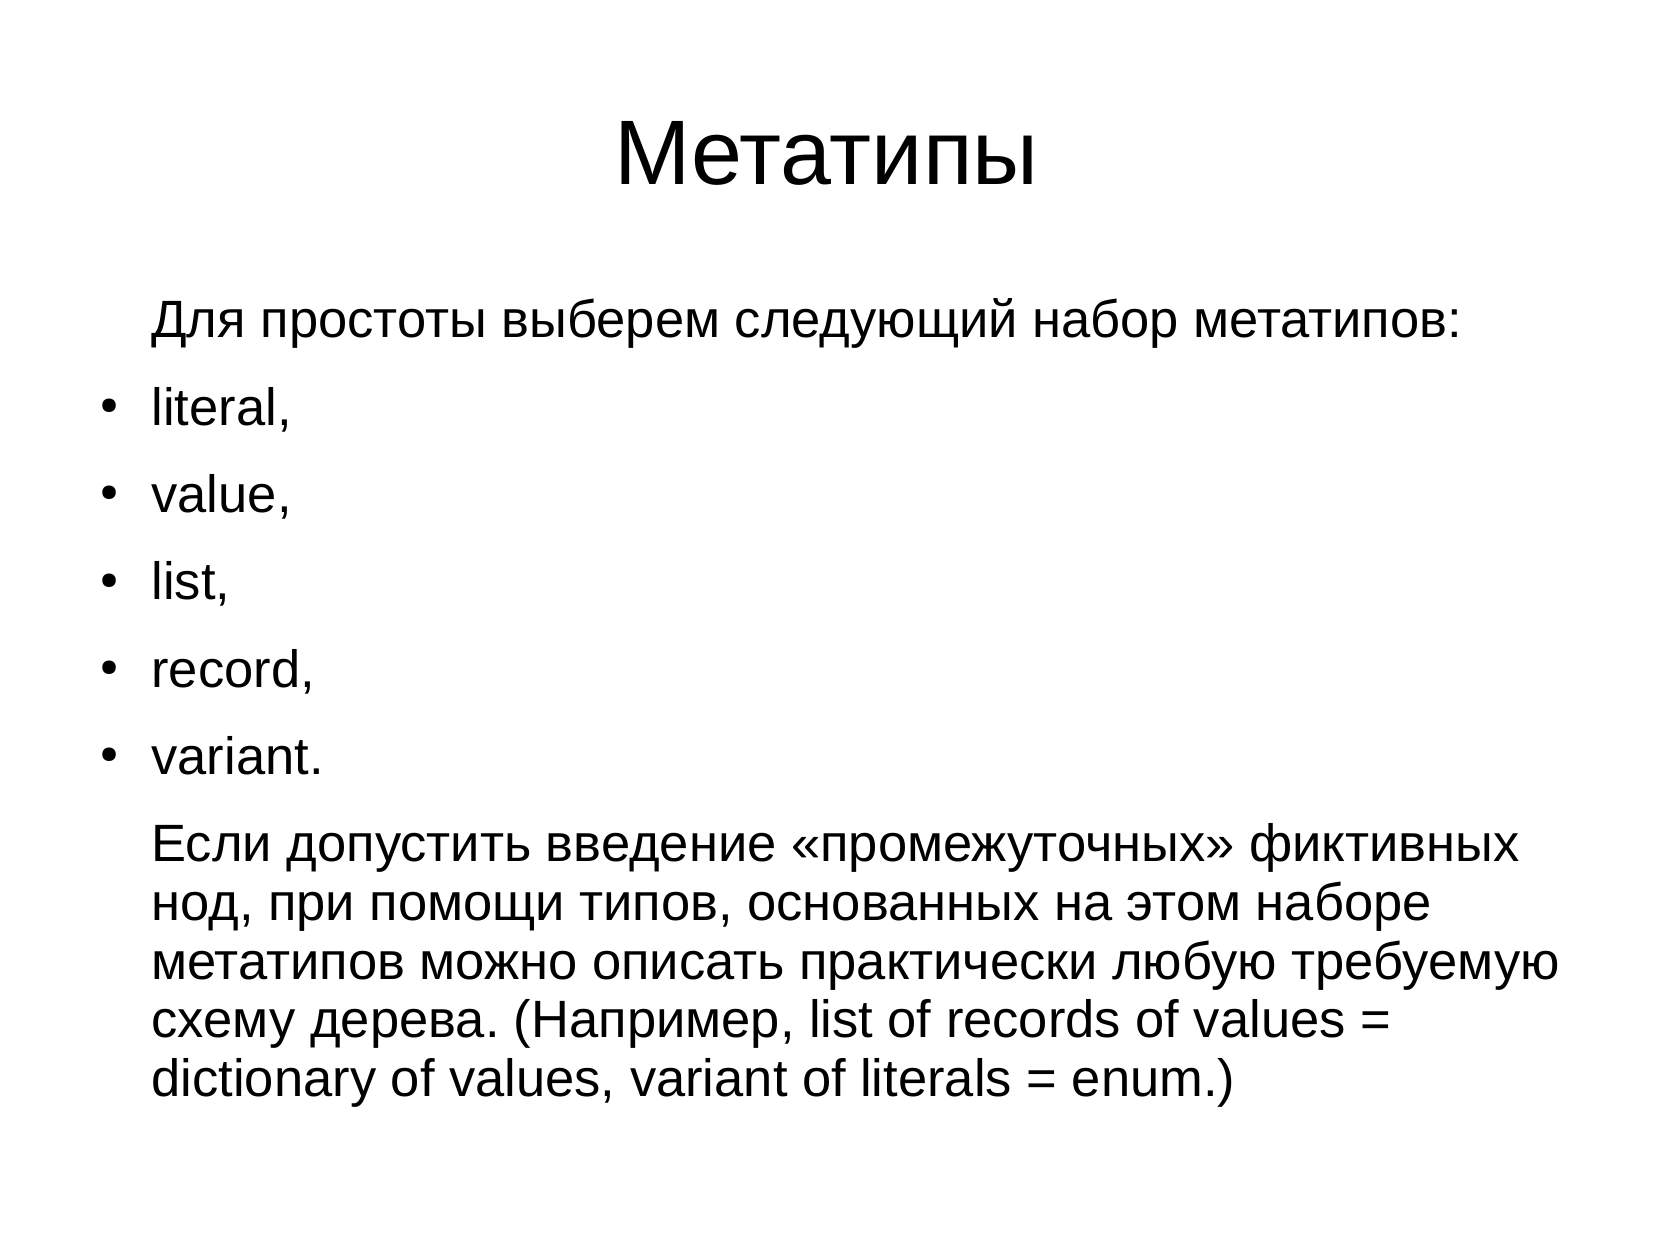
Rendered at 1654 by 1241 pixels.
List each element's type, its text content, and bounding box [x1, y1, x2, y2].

list Для простоты выберем следующий набор метатипов: literal, value, list, record, variant. Если допустить введение «промежуточных» фиктивных нод, при помощи типов, основанных на этом наборе метатипов можно описать практически любую требуемую схему дерева. (Например, list of records of values = dictionary of values, variant of literals = enum.) [82, 290, 1571, 1109]
title Метатипы [82, 49, 1571, 257]
